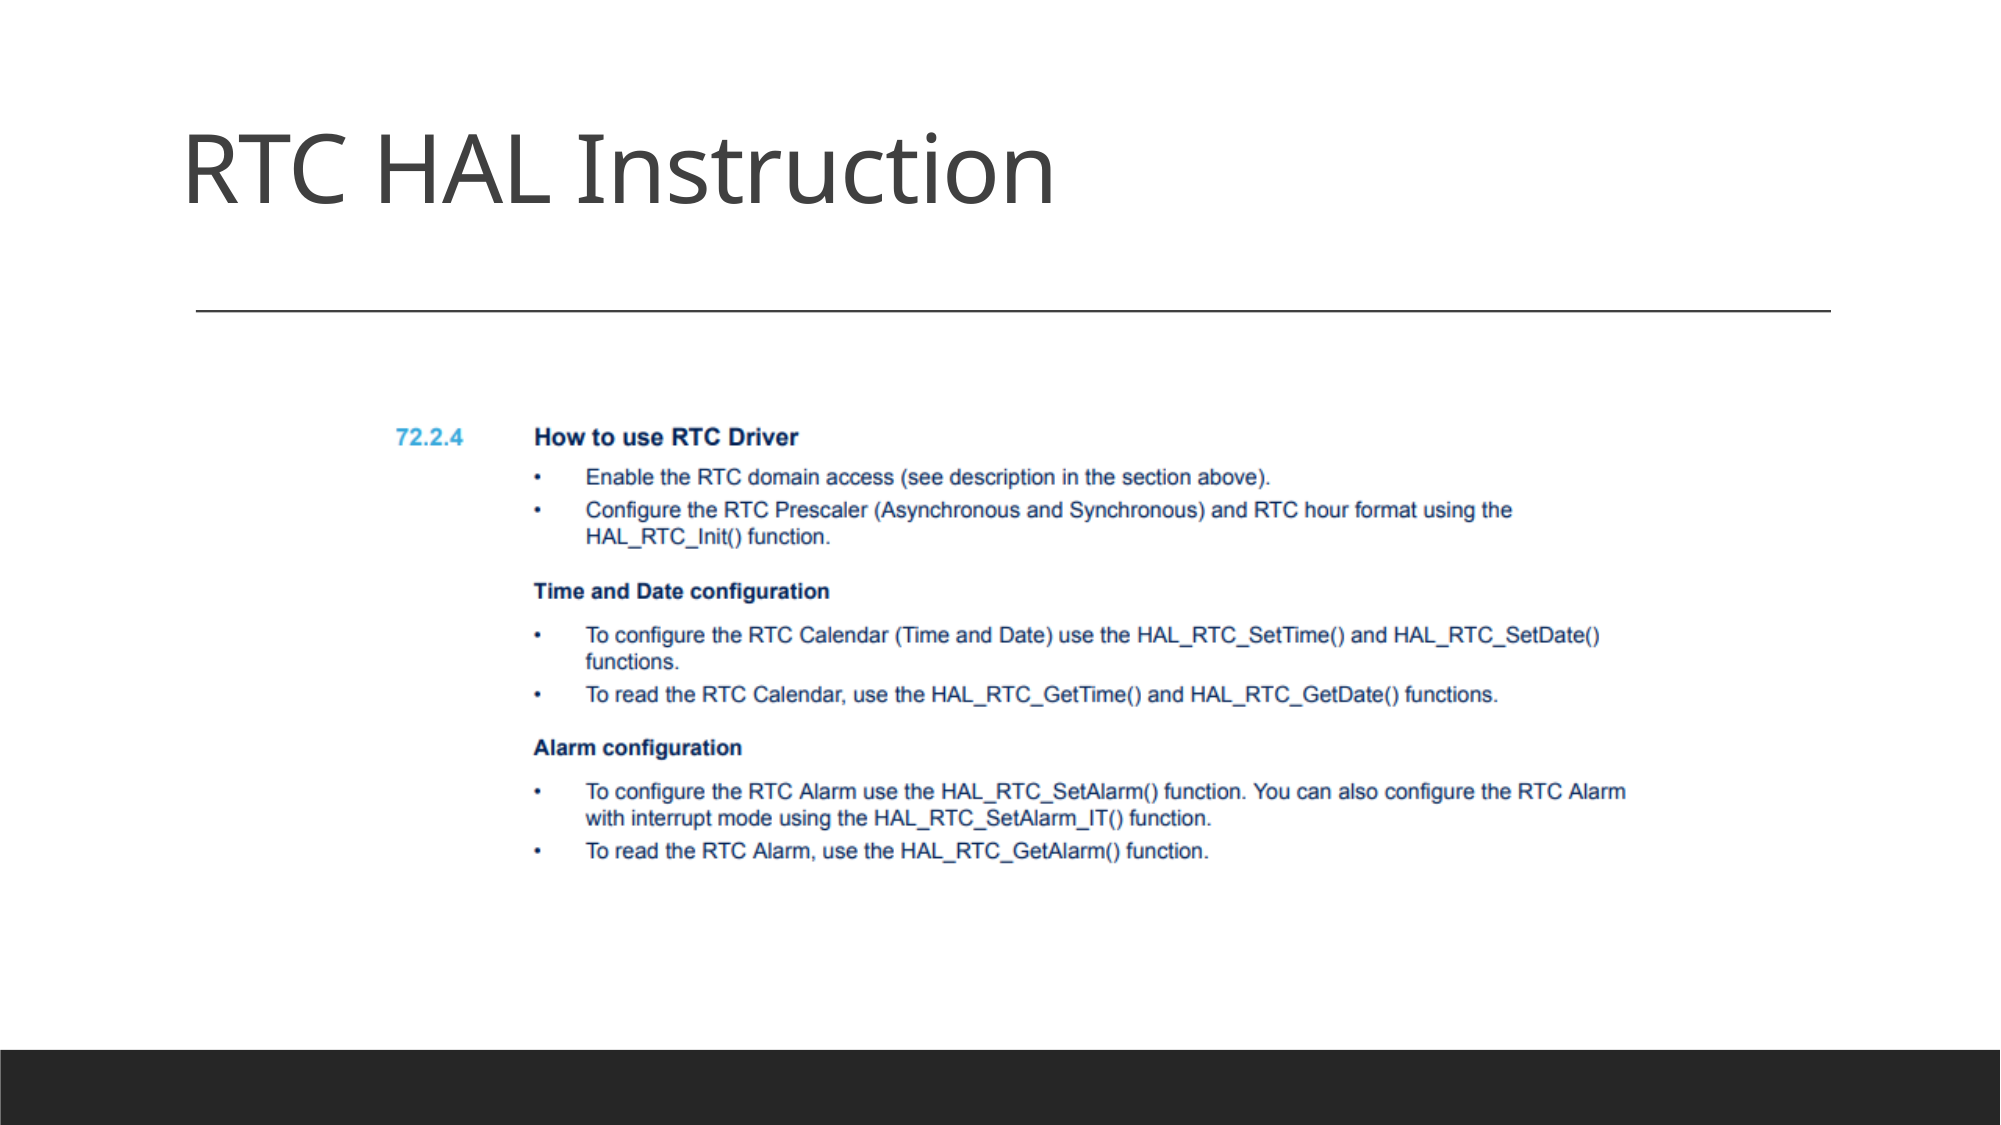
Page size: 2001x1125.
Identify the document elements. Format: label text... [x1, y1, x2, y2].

title RTC HAL Instruction [180, 47, 1830, 285]
picture [367, 416, 1646, 879]
